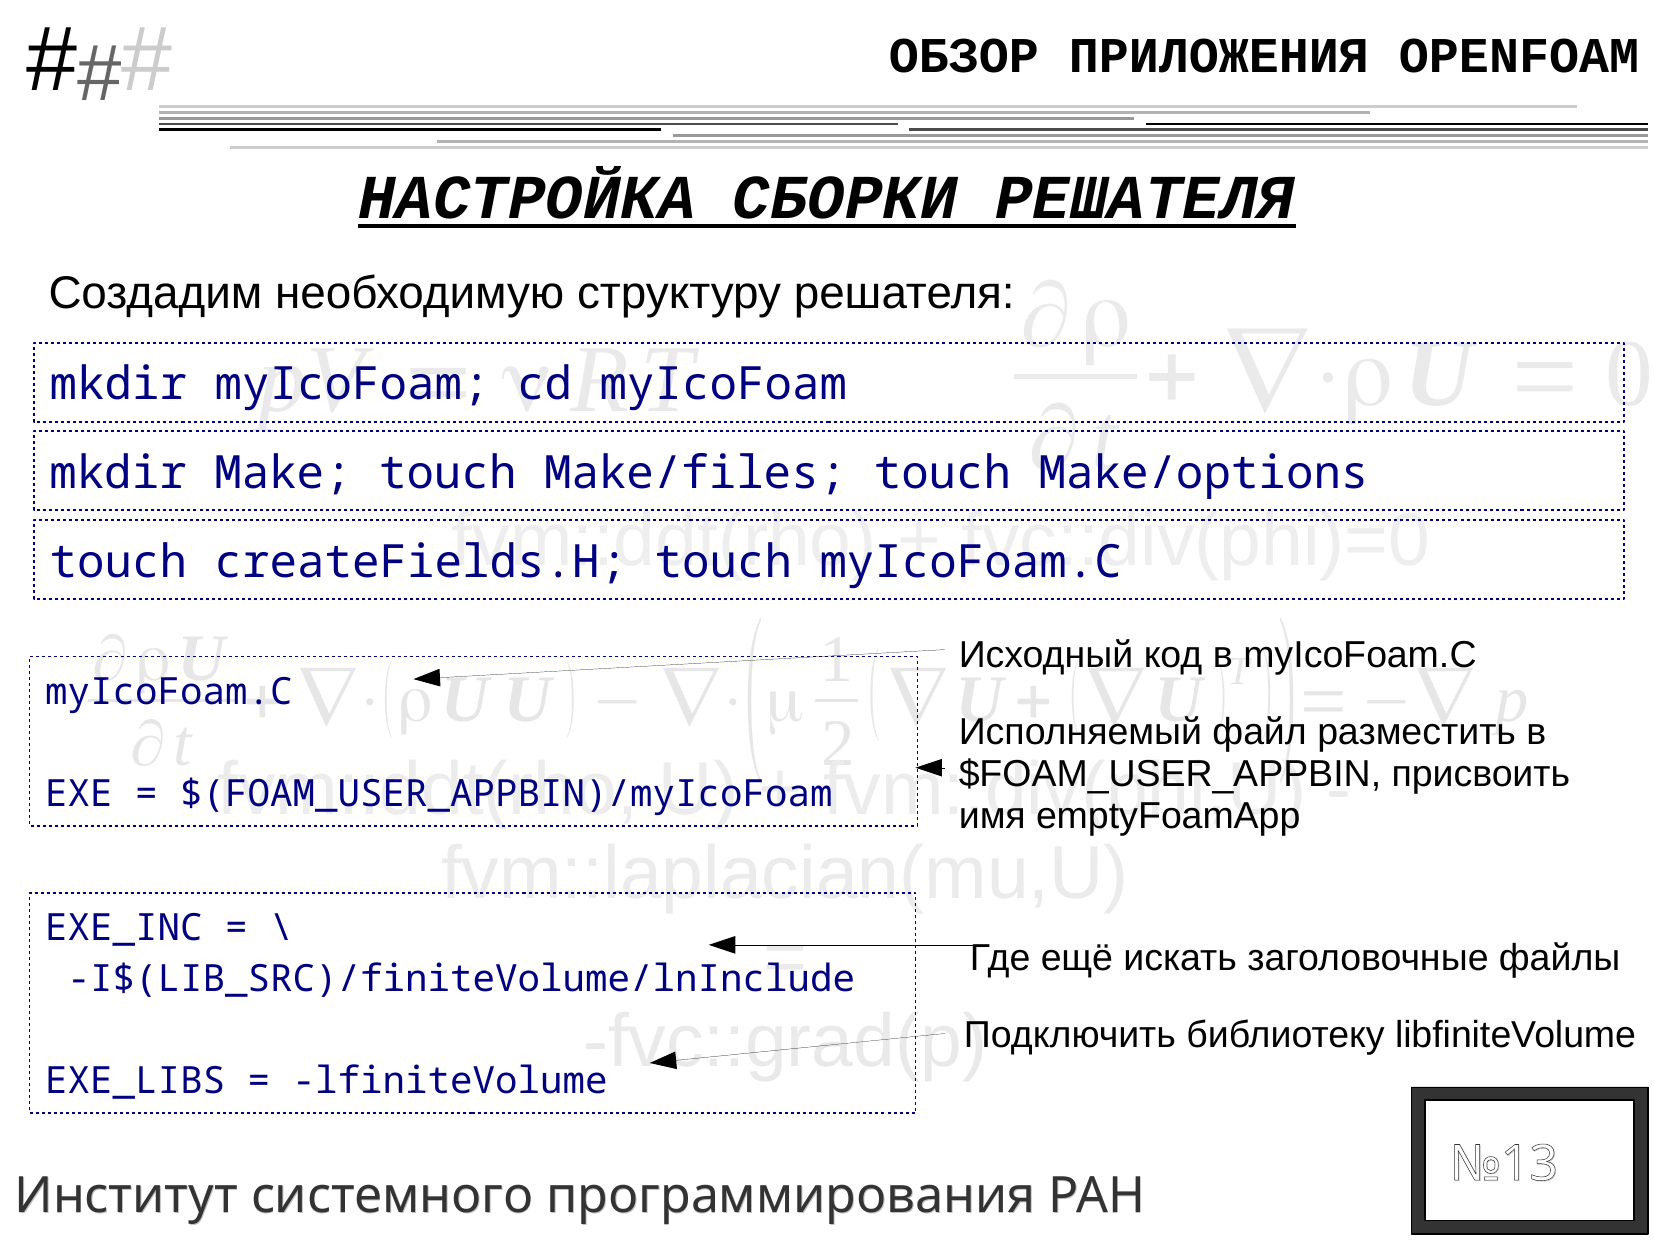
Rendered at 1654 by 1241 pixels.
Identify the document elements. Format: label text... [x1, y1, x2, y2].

text_box mkdir myIcoFoam; cd myIcoFoam [33, 342, 1625, 411]
text_box Подключить библиотеку libfiniteVolume [949, 1006, 1652, 1063]
text_box Создадим необходимую структуру решателя: [33, 259, 1625, 326]
text_box touch createFields.H; touch myIcoFoam.C [33, 519, 1625, 589]
text_box Исполняемый файл разместить в $FOAM_USER_APPBIN, присвоить имя emptyFoamApp [943, 702, 1586, 844]
text_box Где ещё искать заголовочные файлы [955, 929, 1637, 987]
title НАСТРОЙКА СБОРКИ РЕШАТЕЛЯ [0, 147, 1654, 257]
text_box Исходный код в myIcoFoam.C [943, 625, 1492, 683]
text_box myIcoFoam.C EXE = $(FOAM_USER_APPBIN)/myIcoFoam [29, 656, 918, 802]
text_box EXE_INC = \ -I$(LIB_SRC)/finiteVolume/lnInclude EXE_LIBS = -lfiniteVolume [29, 892, 916, 1081]
text_box mkdir Make; touch Make/files; touch Make/options [33, 431, 1625, 500]
